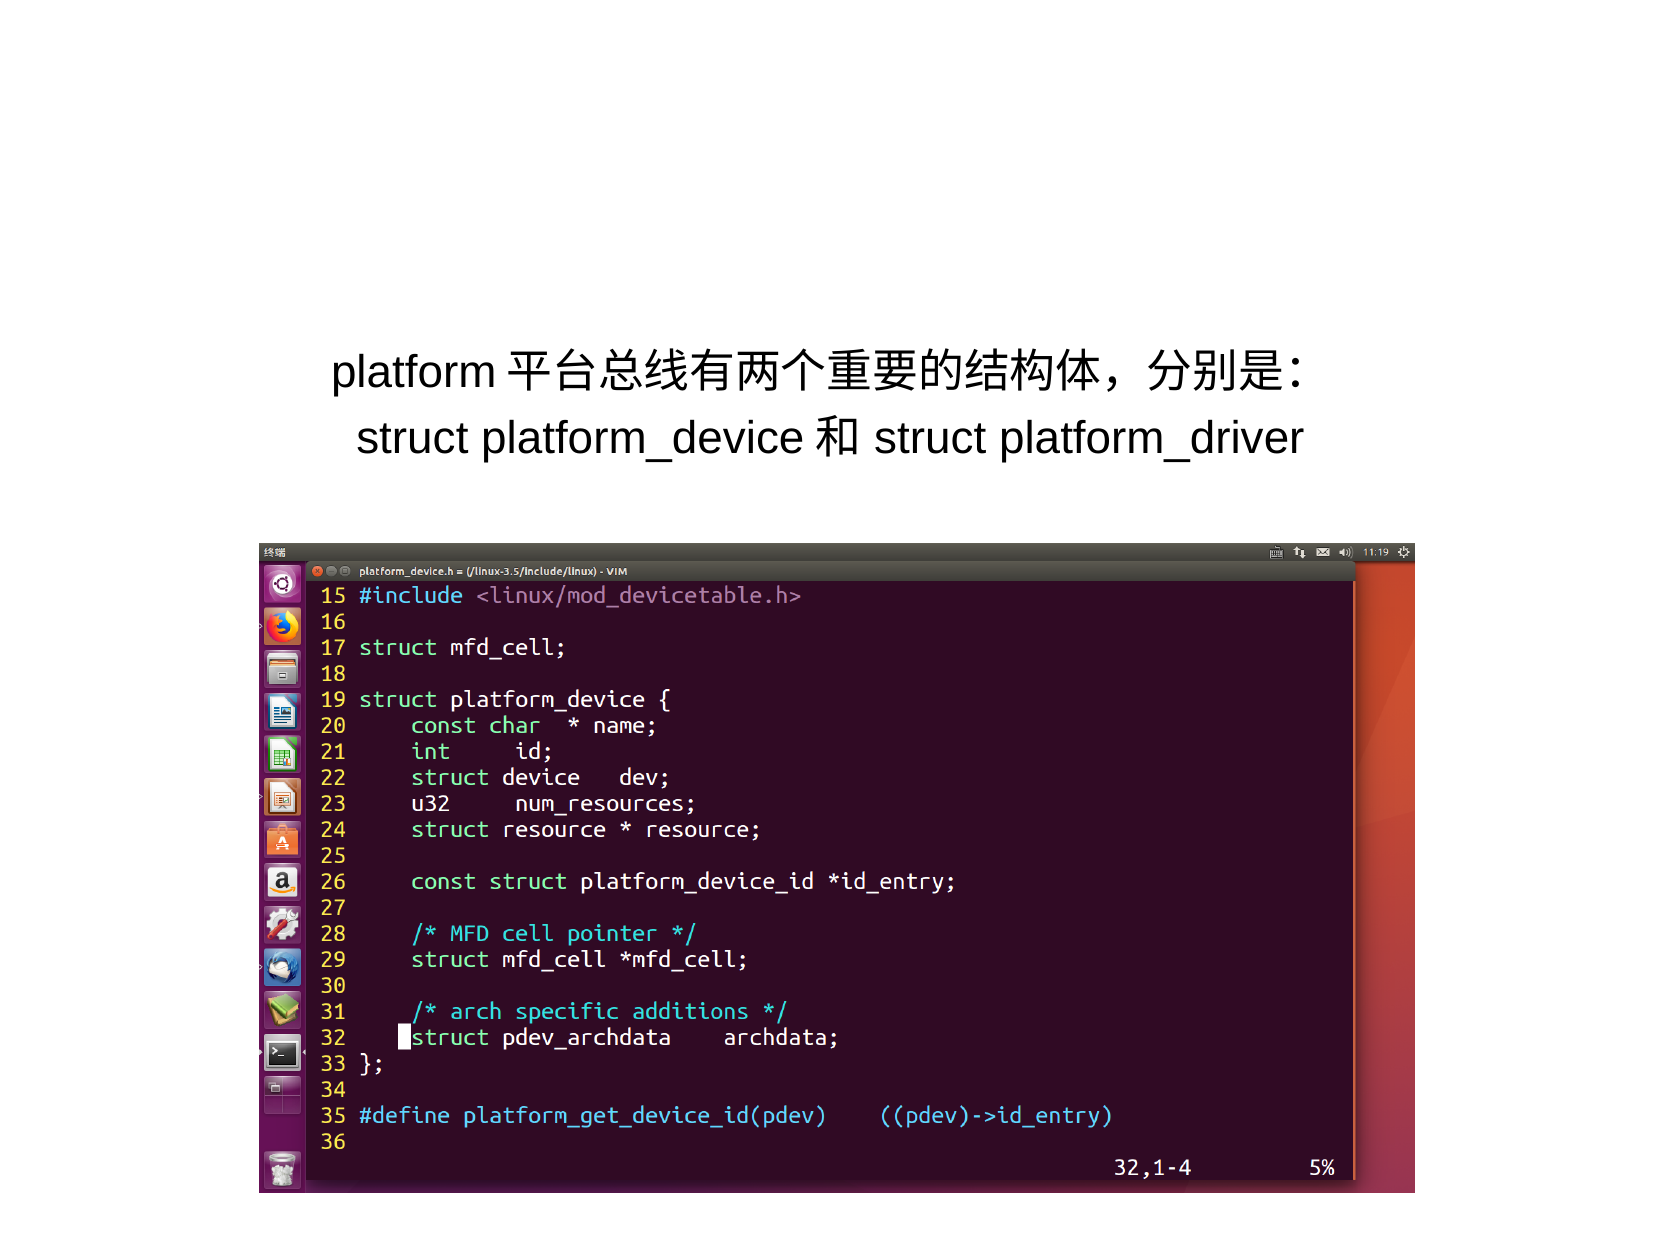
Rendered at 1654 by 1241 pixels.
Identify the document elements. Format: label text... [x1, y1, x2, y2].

picture [259, 543, 1415, 1193]
subtitle platform平台总线有两个重要的结构体，分别是： struct platform_device和struct platform_driver [86, 220, 1575, 940]
